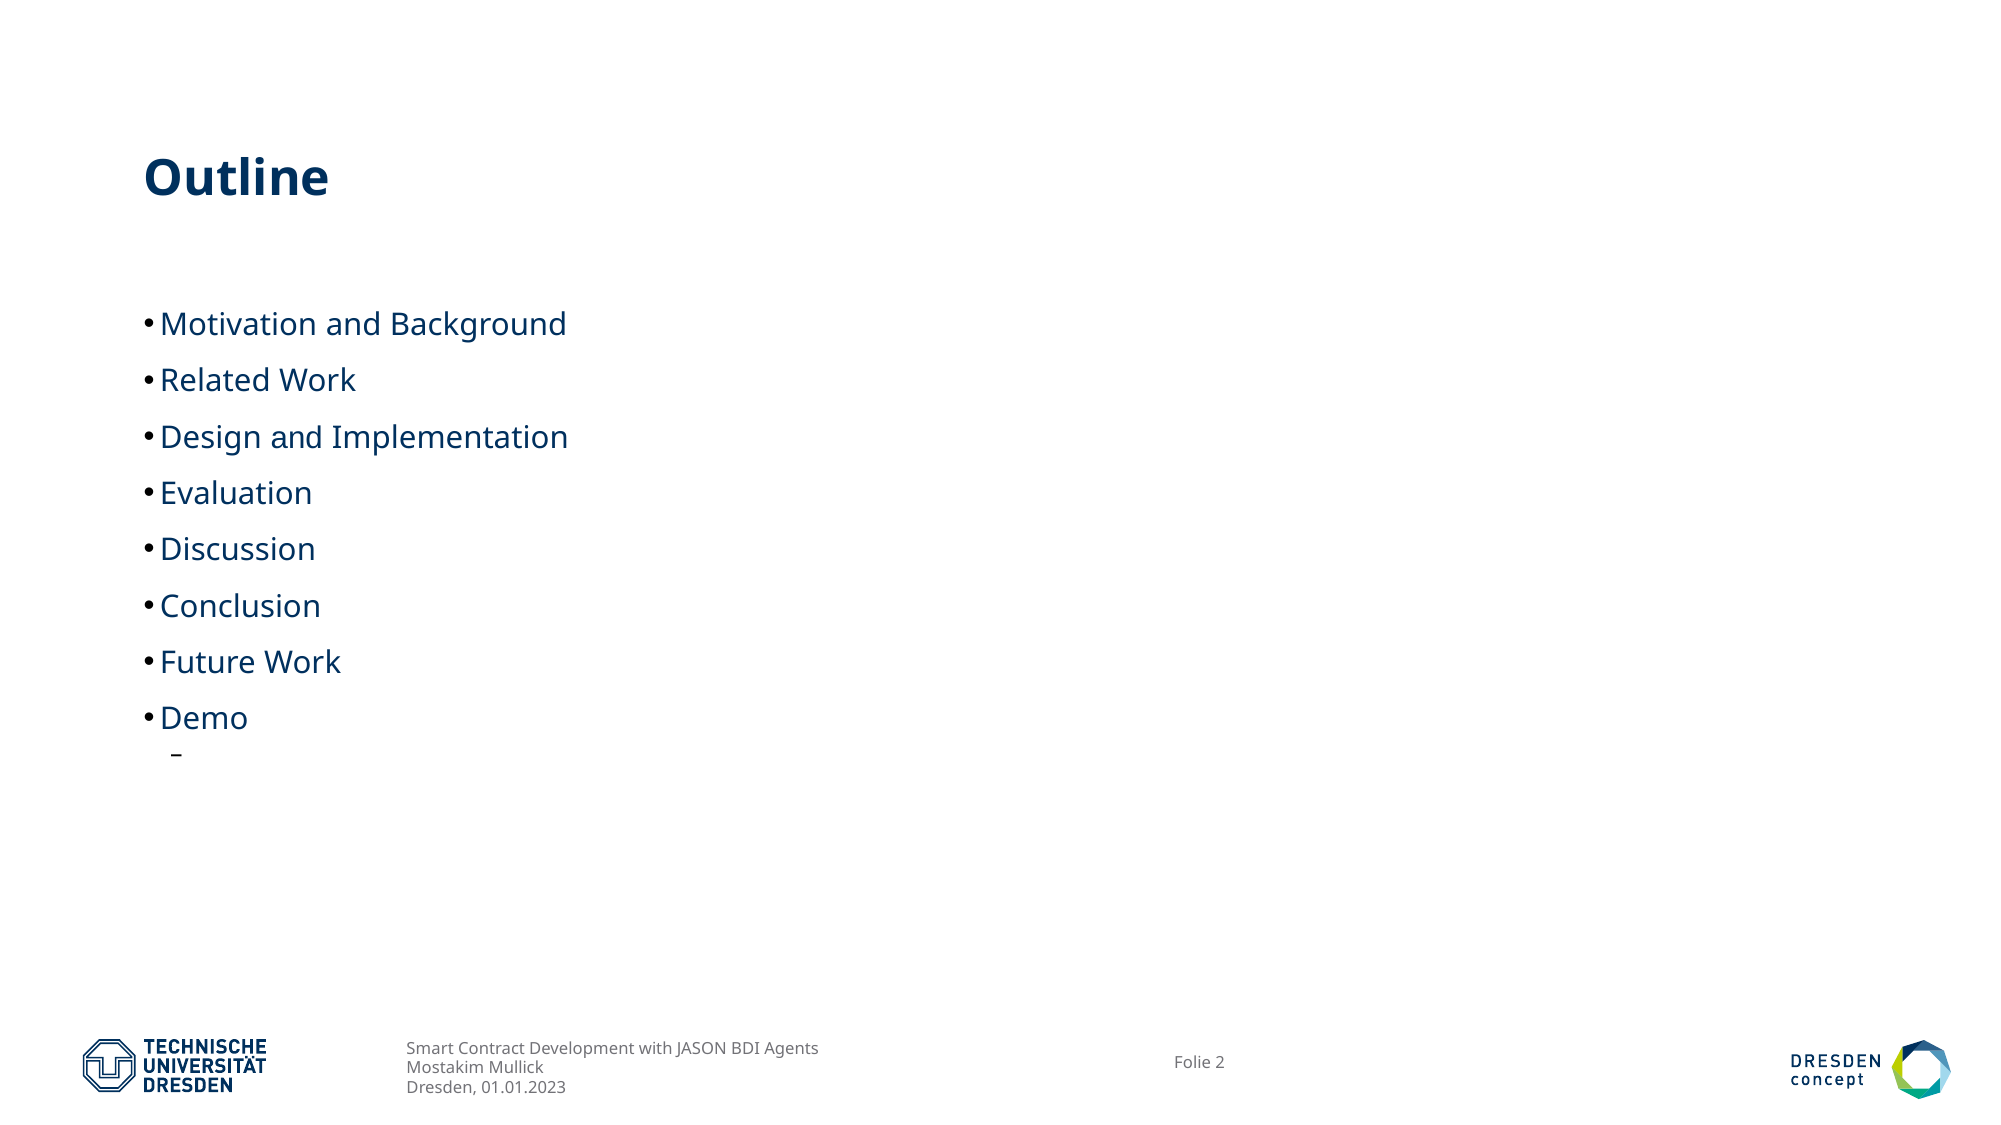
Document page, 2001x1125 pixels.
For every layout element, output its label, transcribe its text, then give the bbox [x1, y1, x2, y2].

title Outline [143, 145, 1880, 219]
list Motivation​ and Background Related Work Design​ and Implementation​ Evaluation​ Discussion Conclusion Future Work​​ Demo​ [143, 304, 1880, 737]
